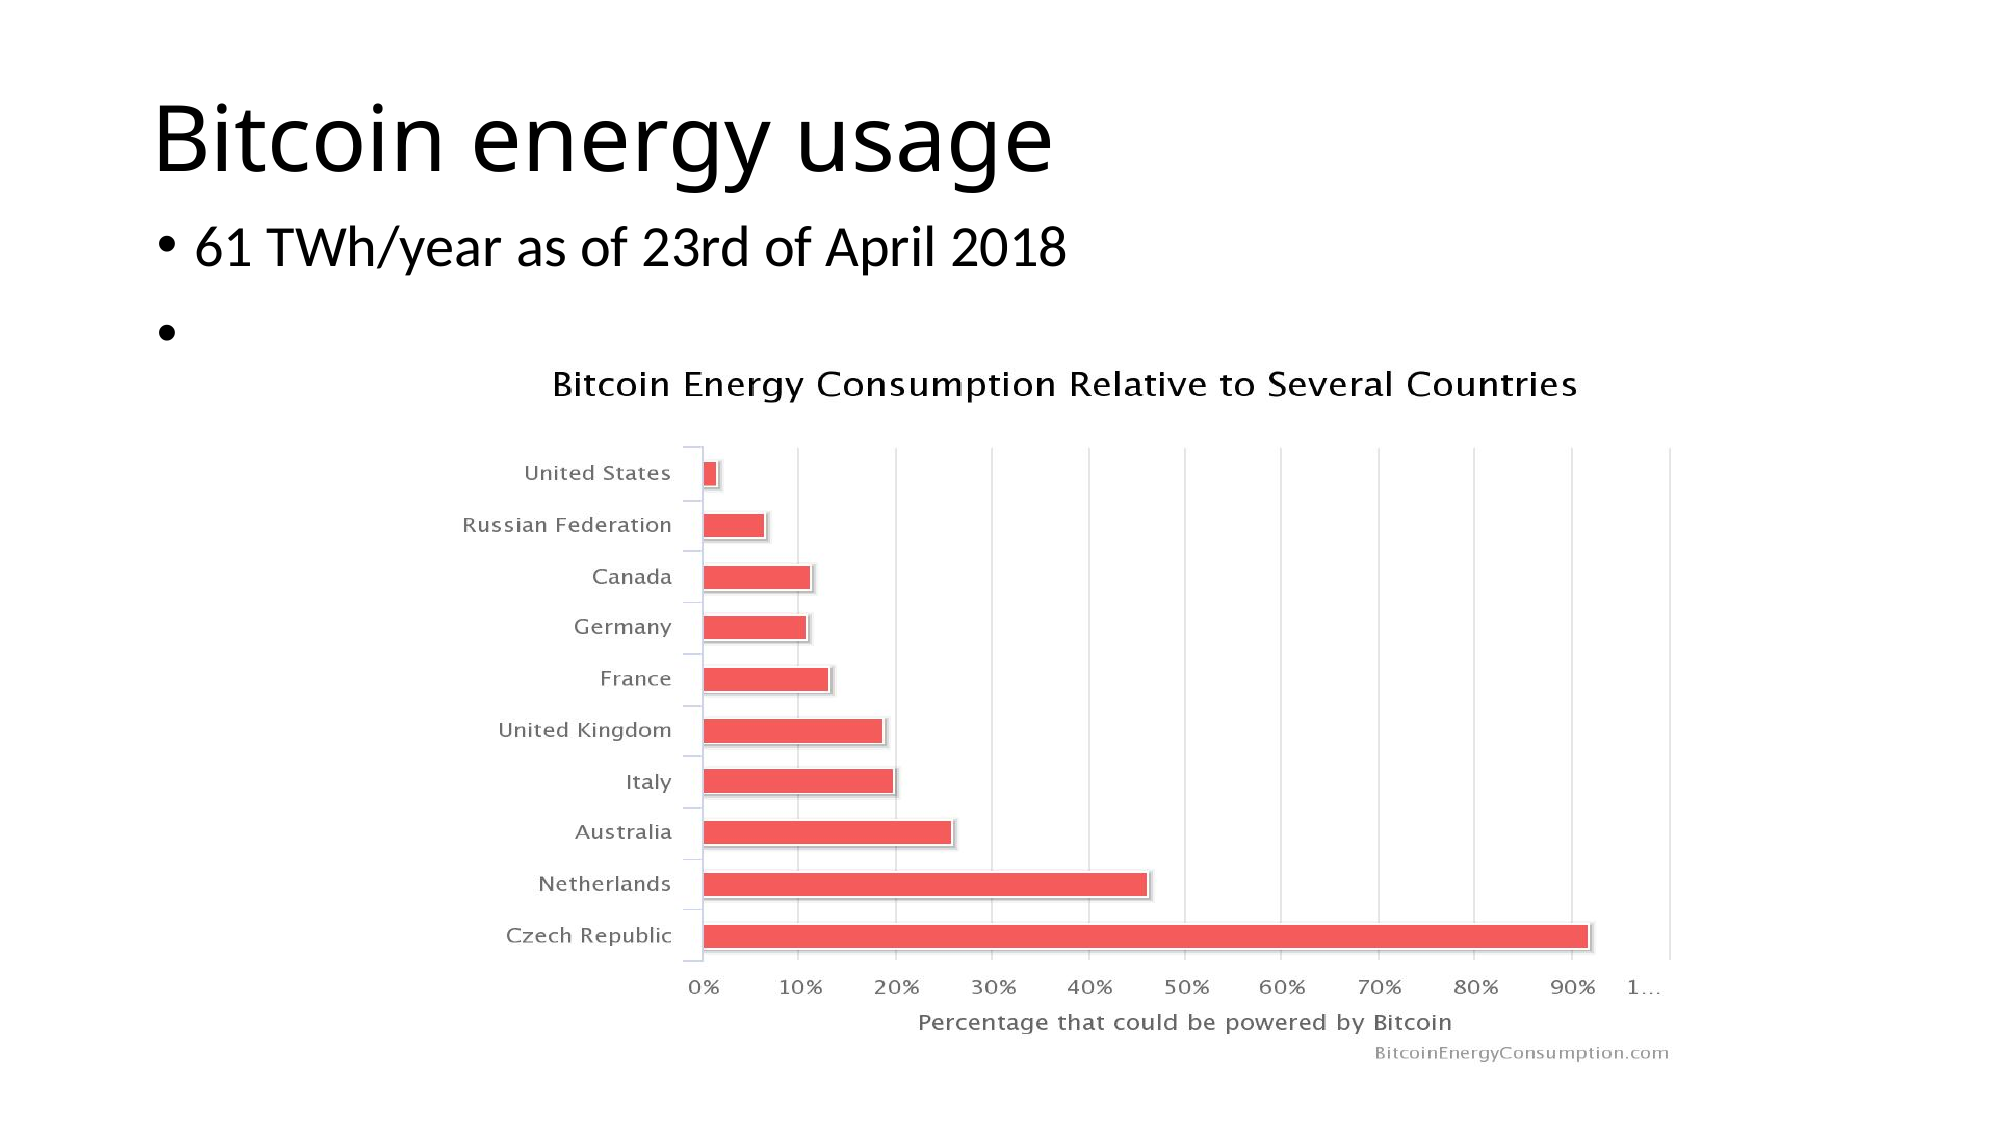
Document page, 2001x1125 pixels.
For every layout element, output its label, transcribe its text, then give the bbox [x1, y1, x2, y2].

list 61 TWh/year as of 23rd of April 2018 [141, 208, 1867, 923]
picture [442, 353, 1690, 1067]
title Bitcoin energy usage [136, 33, 1862, 251]
